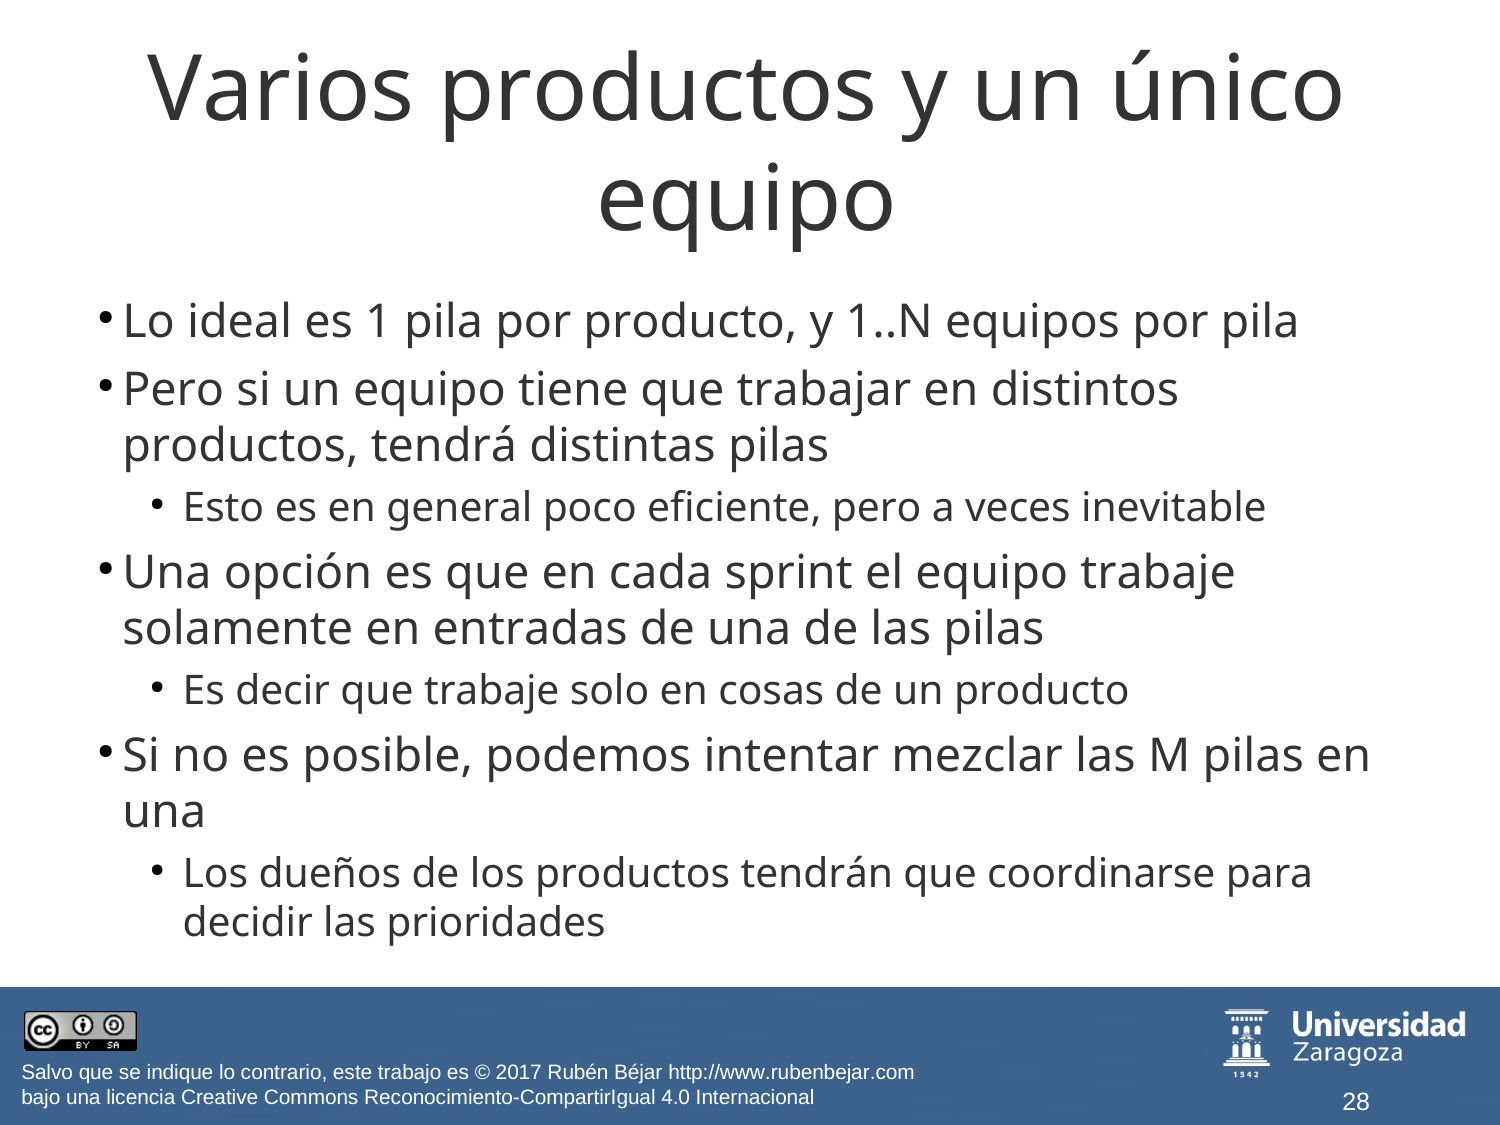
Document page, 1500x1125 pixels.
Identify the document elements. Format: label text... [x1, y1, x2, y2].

list Lo ideal es 1 pila por producto, y 1..N equipos por pila Pero si un equipo tiene que trabajar en distintos productos, tendrá distintas pilas Esto es en general poco eficiente, pero a veces inevitable Una opción es que en cada sprint el equipo trabaje solamente en entradas de una de las pilas Es decir que trabaje solo en cosas de un producto Si no es posible, podemos intentar mezclar las M pilas en una Los dueños de los productos tendrán que coordinarse para decidir las prioridades [82, 283, 1418, 957]
title Varios productos y un único equipo [74, 21, 1420, 257]
picture [0, 987, 1500, 1125]
